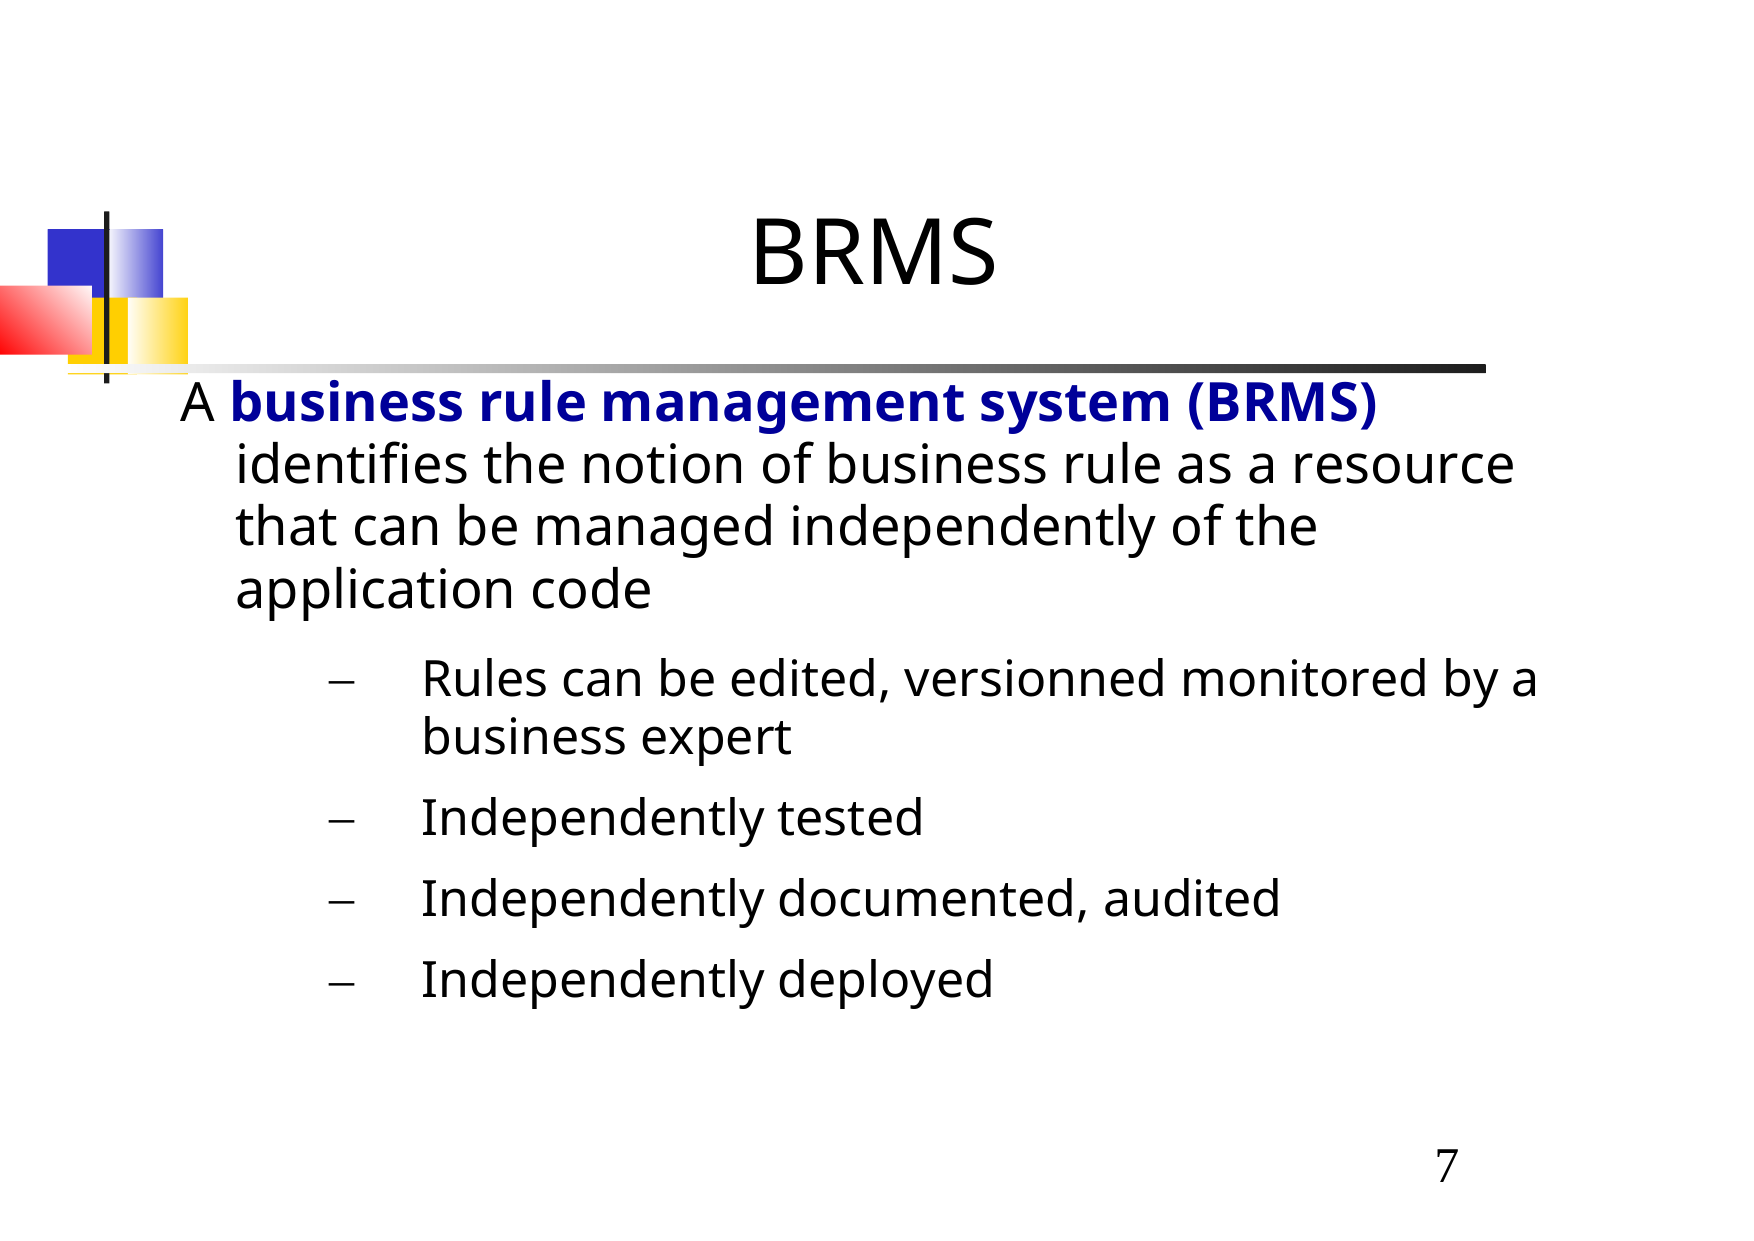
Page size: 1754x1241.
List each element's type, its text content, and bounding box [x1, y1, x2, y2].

list A business rule management system (BRMS) identifies the notion of business rule as a resource that can be managed independently of the application code Rules can be edited, versionned monitored by a business expert Independently tested Independently documented, audited Independently deployed [179, 371, 1569, 1228]
title BRMS [179, 154, 1569, 351]
